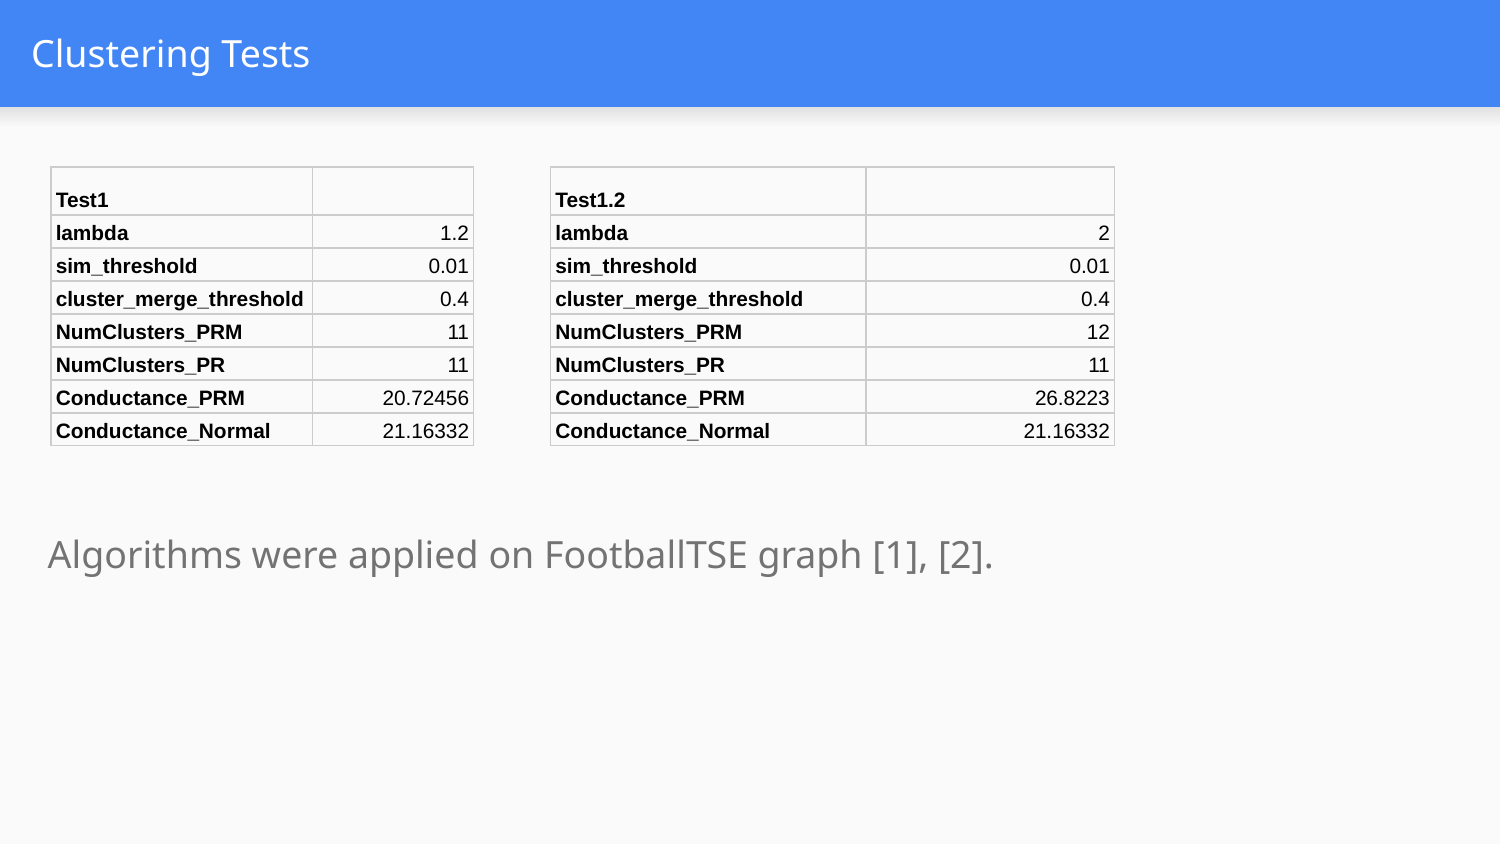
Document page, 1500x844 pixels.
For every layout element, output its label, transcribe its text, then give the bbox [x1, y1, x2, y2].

table_header [313, 168, 473, 214]
table_cell NumClusters_PRM [551, 315, 865, 346]
table_cell 0.01 [867, 249, 1114, 280]
table_header [867, 168, 1114, 214]
table_header Test1 [52, 168, 312, 214]
list Algorithms were applied on FootballTSE graph [1], [2]. [32, 509, 1431, 811]
table_cell lambda [52, 216, 312, 247]
table_cell Conductance_Normal [551, 414, 865, 445]
table_cell 21.16332 [313, 414, 473, 445]
table_cell 2 [867, 216, 1114, 247]
table_cell lambda [551, 216, 865, 247]
table_cell 11 [313, 315, 473, 346]
table_cell Conductance_PRM [52, 381, 312, 412]
table_cell cluster_merge_threshold [52, 282, 312, 313]
table_cell 20.72456 [313, 381, 473, 412]
table_cell NumClusters_PRM [52, 315, 312, 346]
table_cell 12 [867, 315, 1114, 346]
table_header Test1.2 [551, 168, 865, 214]
table_cell NumClusters_PR [551, 348, 865, 379]
table_cell sim_threshold [551, 249, 865, 280]
table_cell NumClusters_PR [52, 348, 312, 379]
title Clustering Tests [16, 2, 1464, 102]
table_cell Conductance_Normal [52, 414, 312, 445]
table_cell 0.01 [313, 249, 473, 280]
table_cell cluster_merge_threshold [551, 282, 865, 313]
table_cell 11 [313, 348, 473, 379]
table_cell Conductance_PRM [551, 381, 865, 412]
table_cell sim_threshold [52, 249, 312, 280]
table_cell 21.16332 [867, 414, 1114, 445]
table_cell 26.8223 [867, 381, 1114, 412]
table_cell 1.2 [313, 216, 473, 247]
table_cell 11 [867, 348, 1114, 379]
table_cell 0.4 [867, 282, 1114, 313]
table_cell 0.4 [313, 282, 473, 313]
